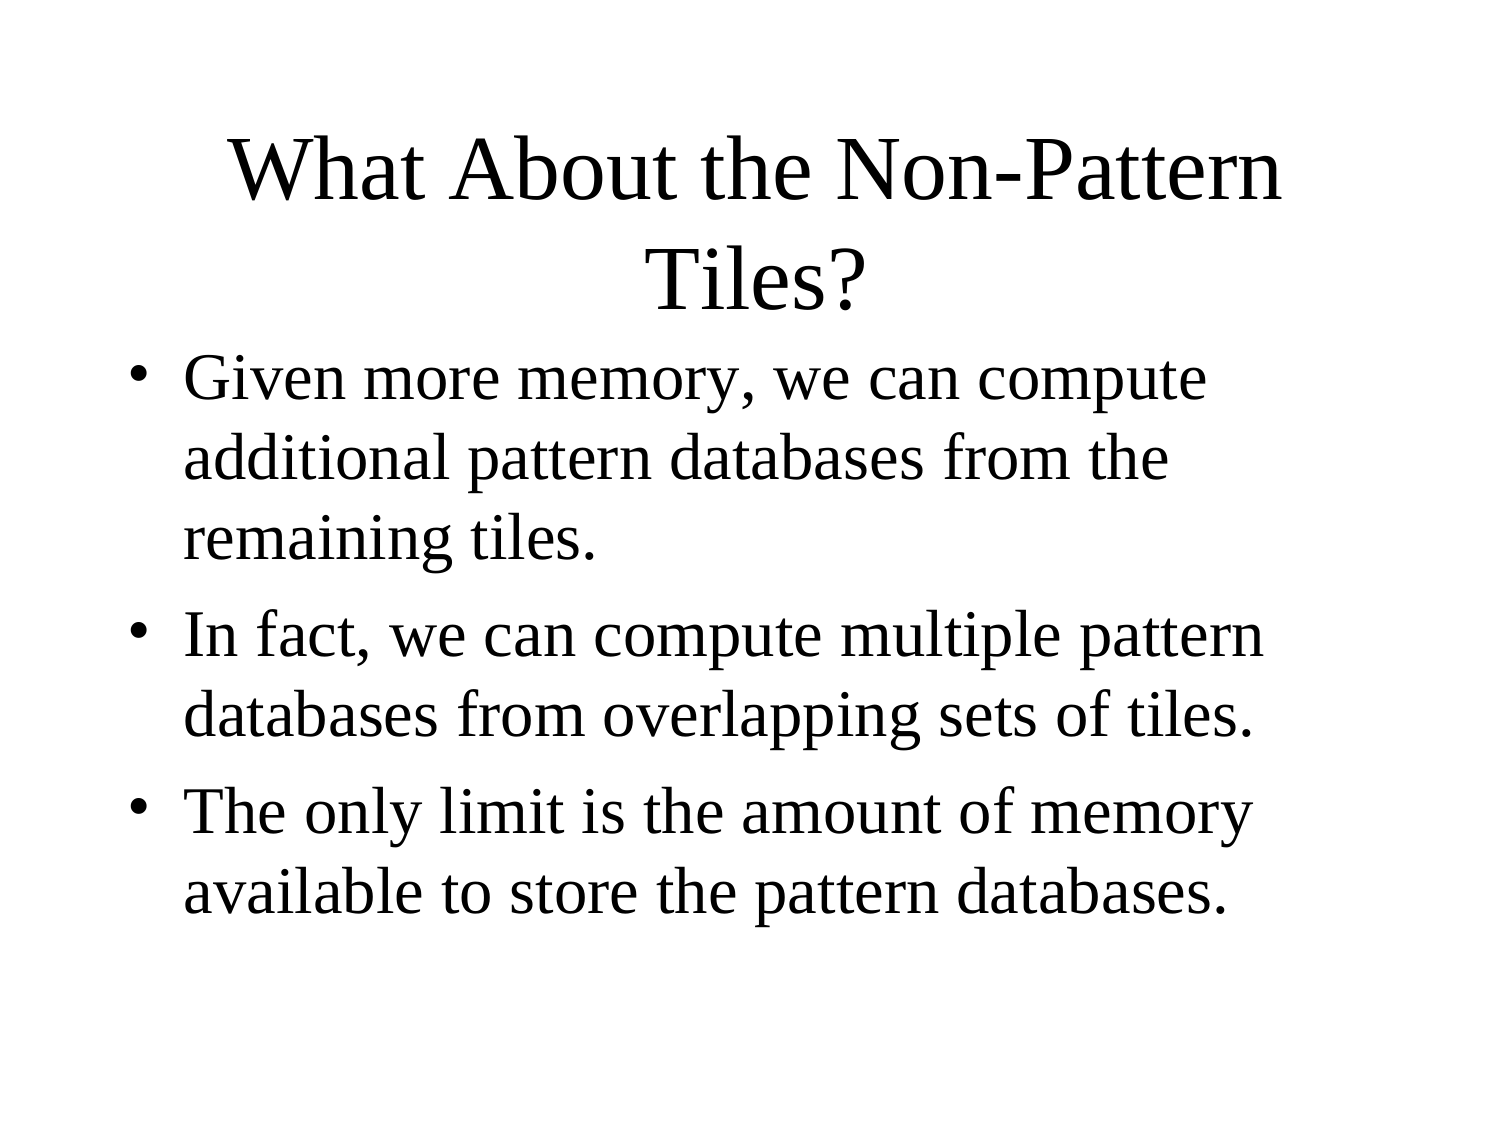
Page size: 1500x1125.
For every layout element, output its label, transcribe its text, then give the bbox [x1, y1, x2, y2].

title What About the Non-Pattern Tiles? [112, 99, 1401, 288]
list Given more memory, we can compute additional pattern databases from the remaining tiles. In fact, we can compute multiple pattern databases from overlapping sets of tiles. The only limit is the amount of memory available to store the pattern databases. [112, 324, 1388, 1000]
